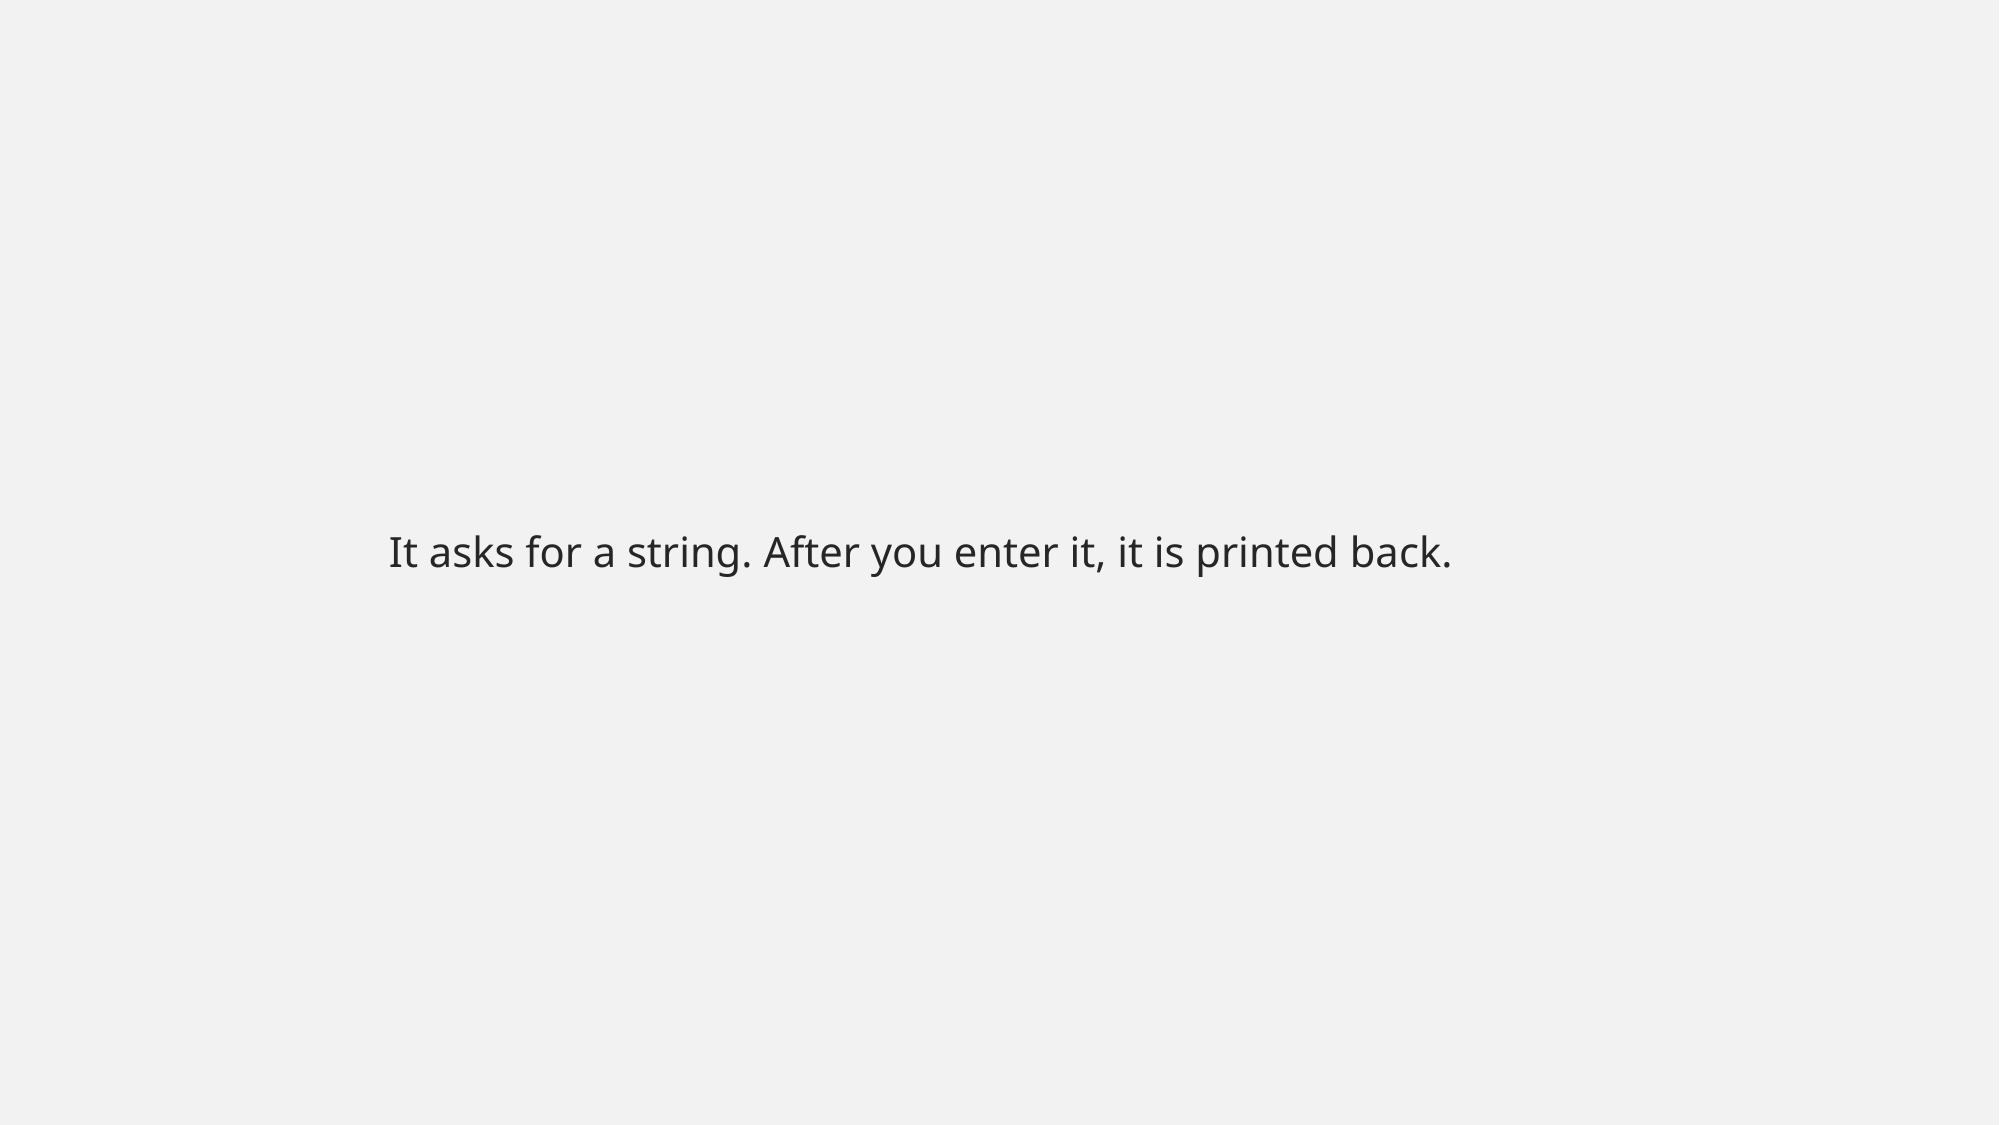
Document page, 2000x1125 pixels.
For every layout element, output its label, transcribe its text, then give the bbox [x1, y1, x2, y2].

list It asks for a string. After you enter it, it is printed back. [303, 518, 1697, 643]
